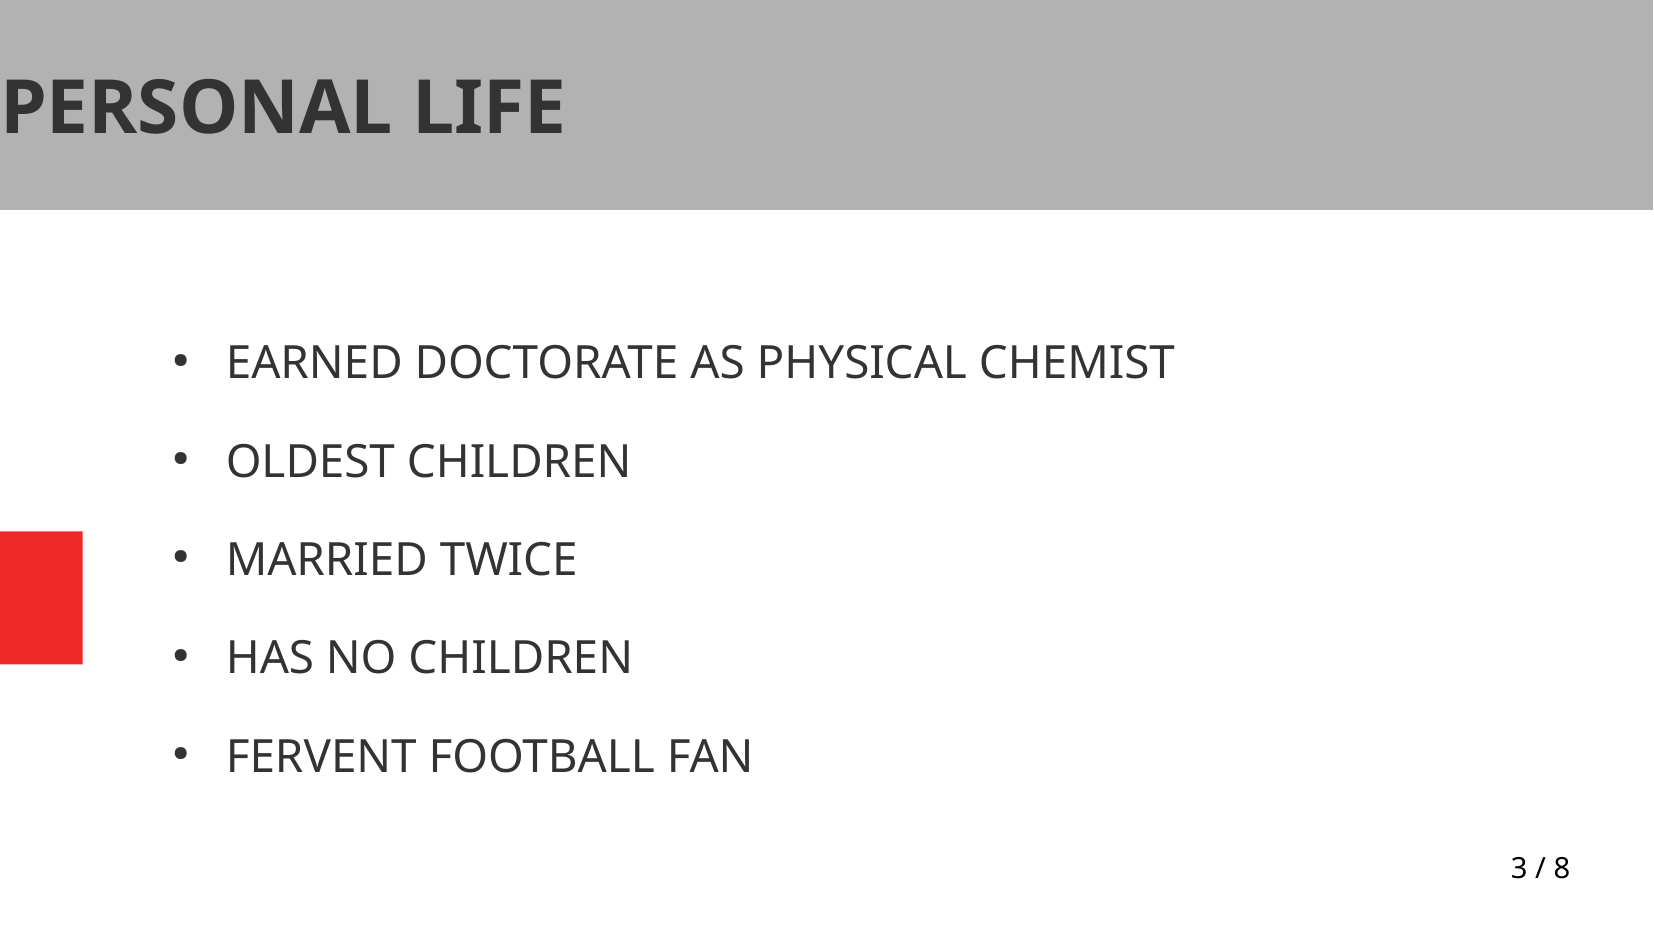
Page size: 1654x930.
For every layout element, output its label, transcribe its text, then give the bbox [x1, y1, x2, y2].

title PERSONAL LIFE [0, 0, 1653, 210]
list EARNED DOCTORATE AS PHYSICAL CHEMIST OLDEST CHILDREN MARRIED TWICE HAS NO CHILDREN FERVENT FOOTBALL FAN [154, 330, 1561, 862]
